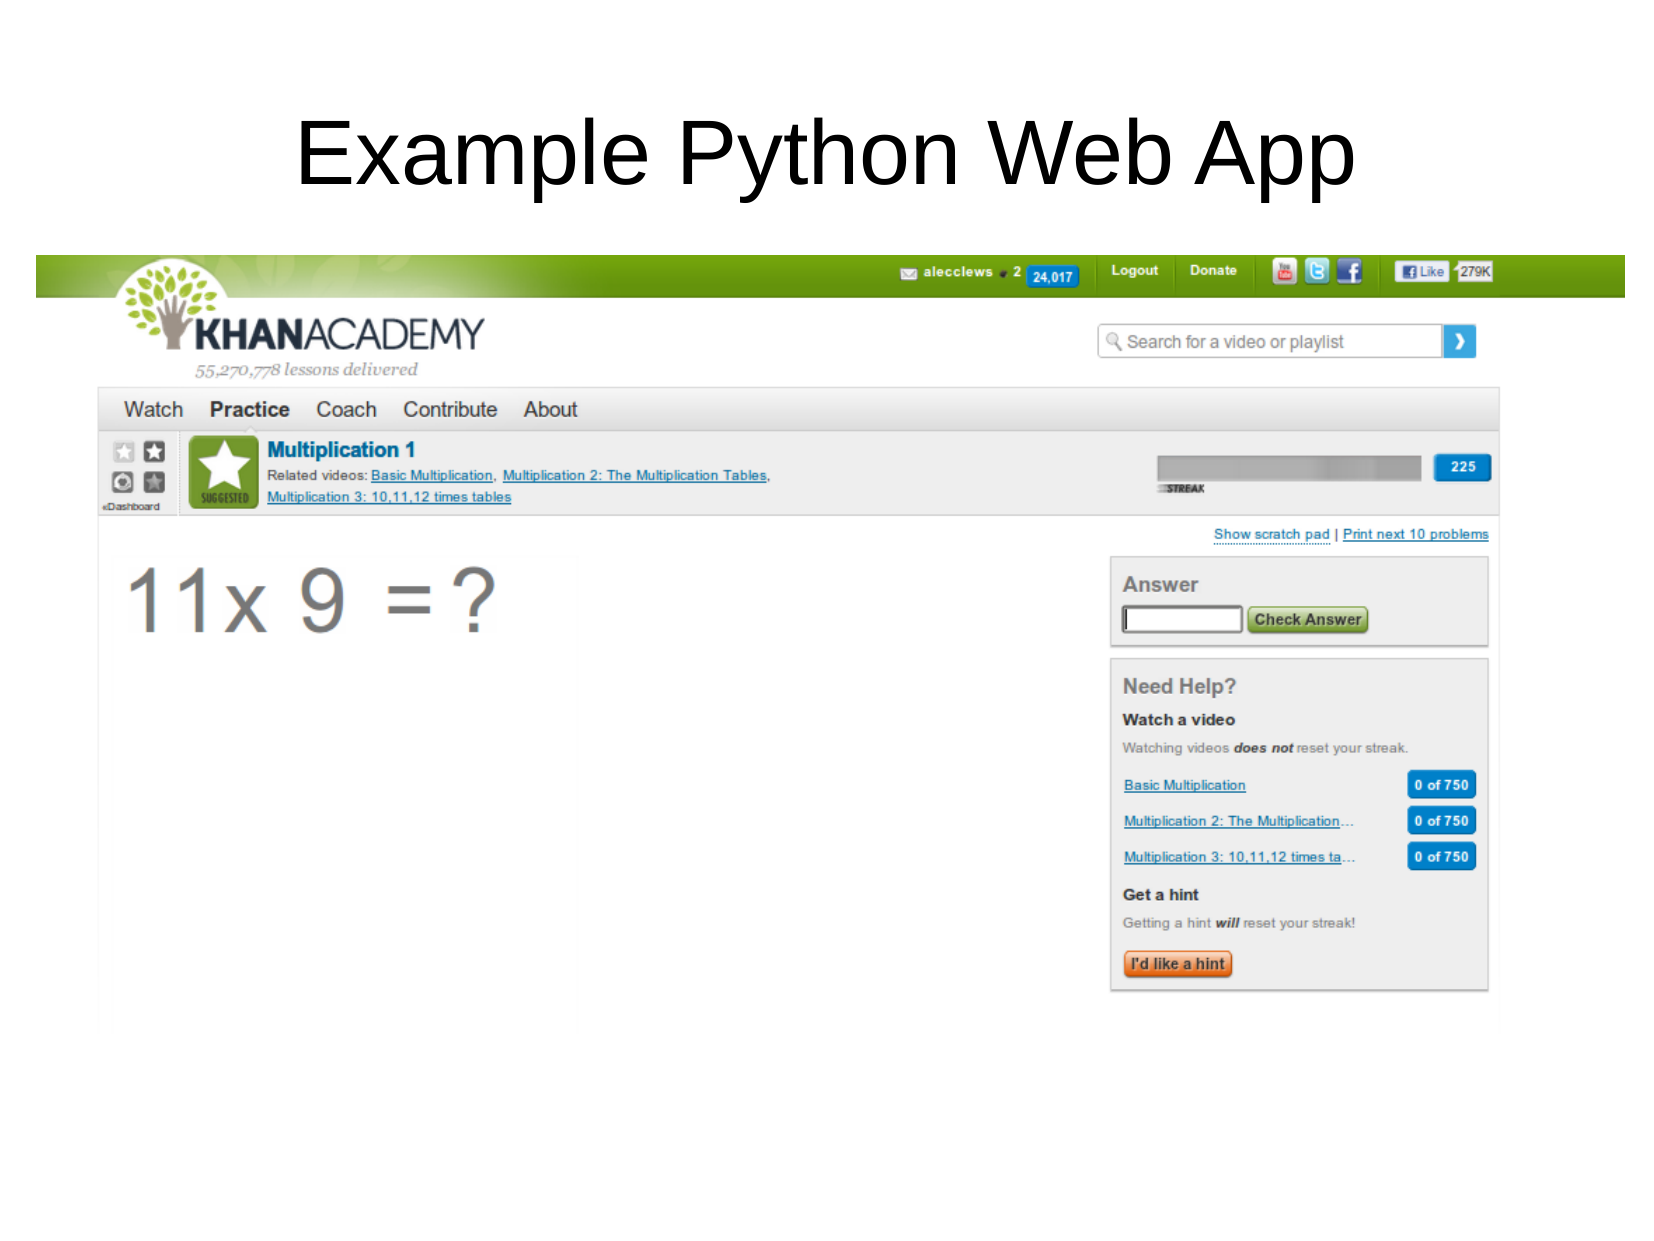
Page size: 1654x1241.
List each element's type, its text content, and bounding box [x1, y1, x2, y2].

title Example Python Web App [82, 49, 1571, 255]
picture [36, 255, 1625, 1034]
